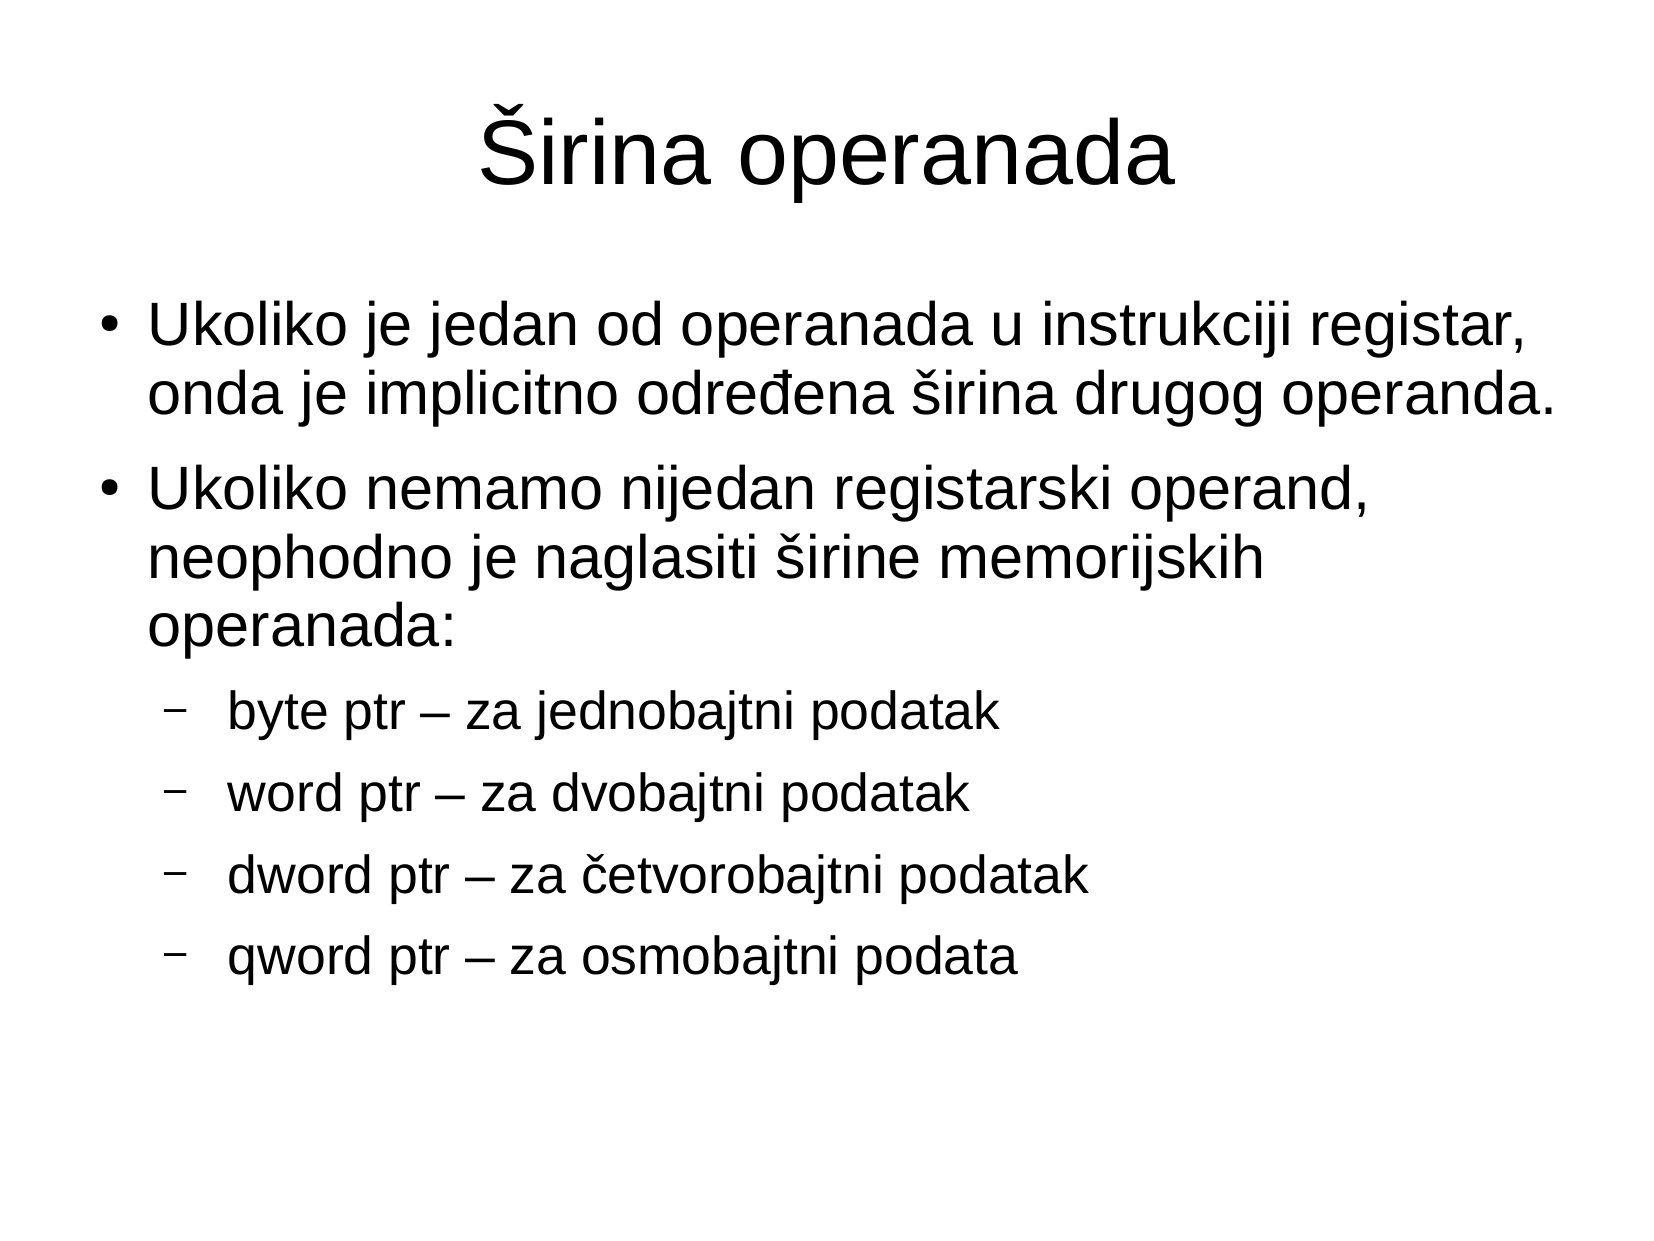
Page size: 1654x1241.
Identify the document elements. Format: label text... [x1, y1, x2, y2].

list Ukoliko je jedan od operanada u instrukciji registar, onda je implicitno određena širina drugog operanda. Ukoliko nemamo nijedan registarski operand, neophodno je naglasiti širine memorijskih operanada: byte ptr – za jednobajtni podatak word ptr – za dvobajtni podatak dword ptr – za četvorobajtni podatak qword ptr – za osmobajtni podata [82, 290, 1571, 1010]
title Širina operanada [82, 49, 1571, 257]
